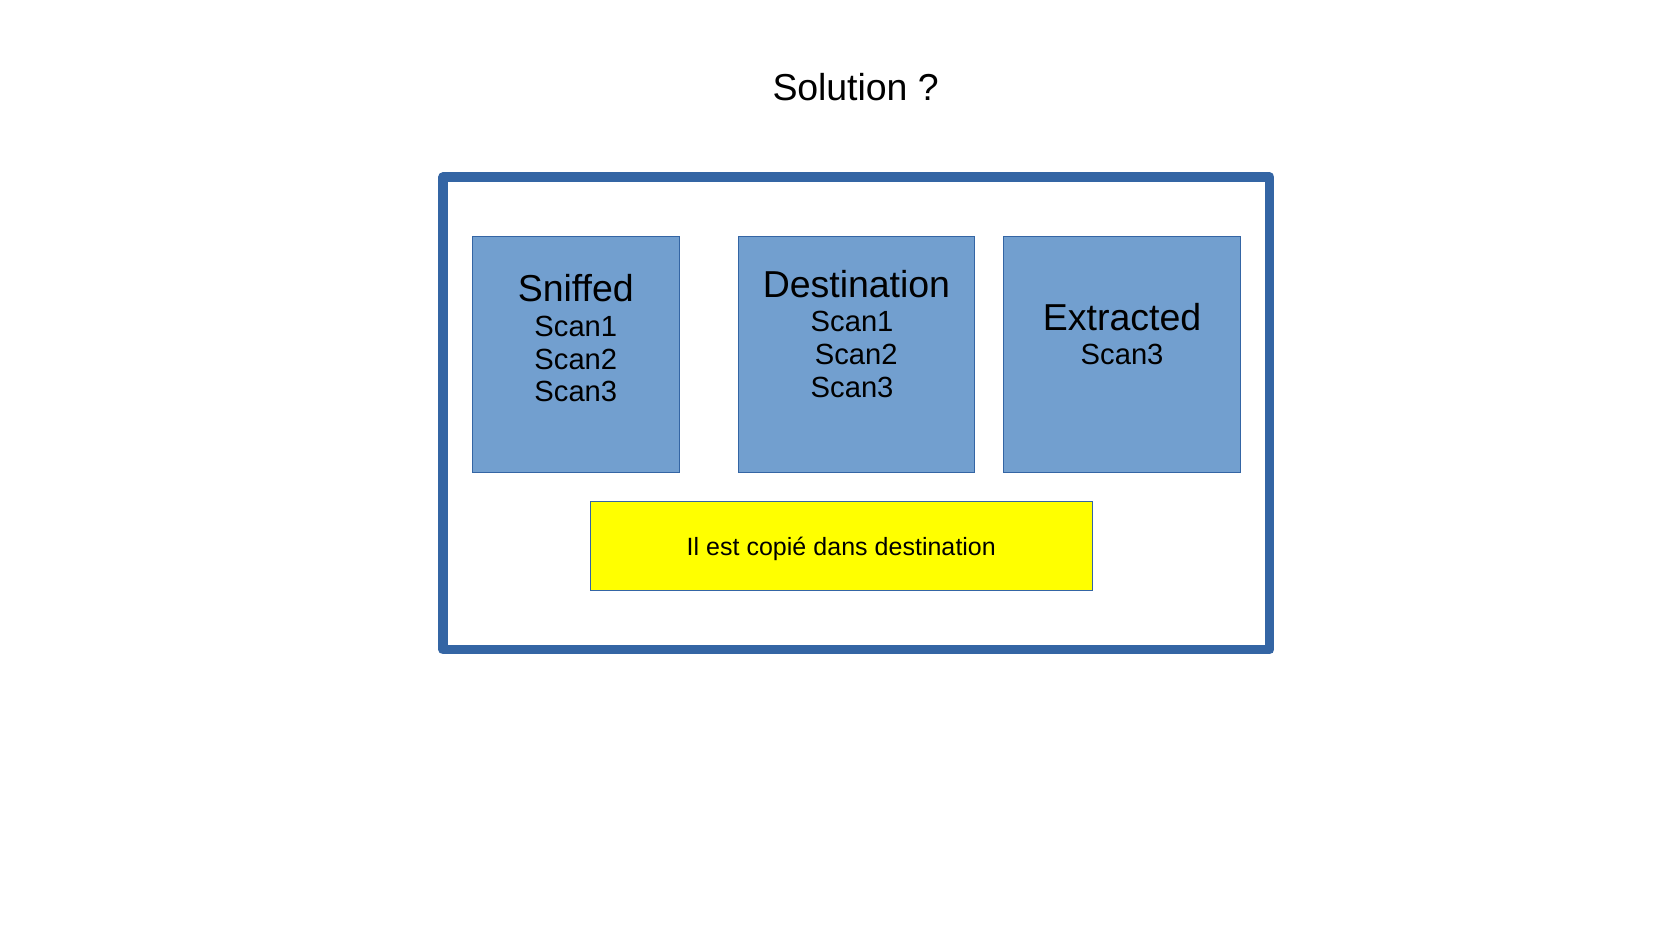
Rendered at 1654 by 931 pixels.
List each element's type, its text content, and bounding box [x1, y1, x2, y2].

text_box [442, 177, 1270, 650]
text_box Solution ? [620, 59, 1092, 124]
text_box Il est copié dans destination [590, 501, 1093, 591]
